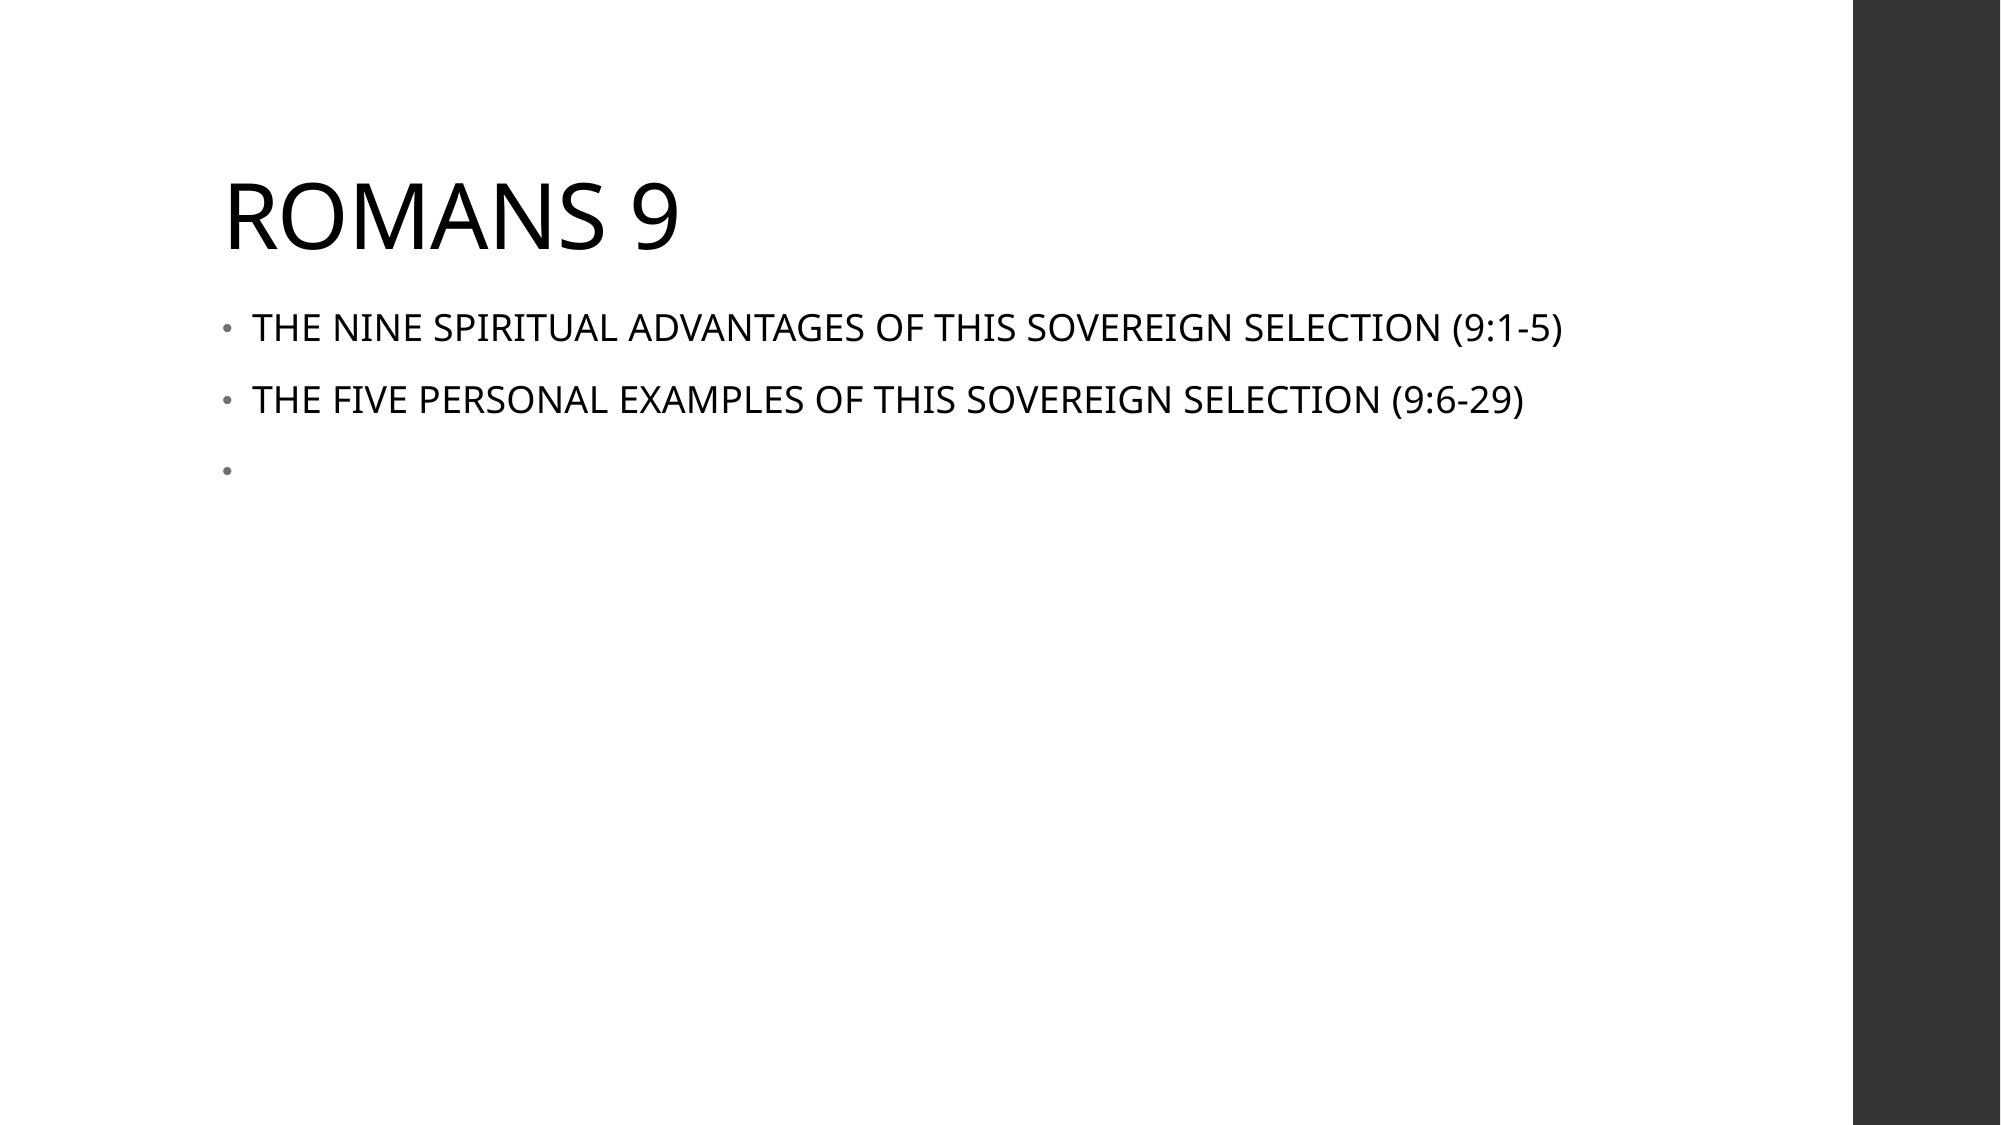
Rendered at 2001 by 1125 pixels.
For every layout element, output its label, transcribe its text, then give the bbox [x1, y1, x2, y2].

title ROMANS 9 [206, 60, 1797, 278]
list THE NINE SPIRITUAL ADVANTAGES OF THIS SOVEREIGN SELECTION (9:1-5) THE FIVE PERSONAL EXAMPLES OF THIS SOVEREIGN SELECTION (9:6-29) [206, 299, 1617, 1014]
